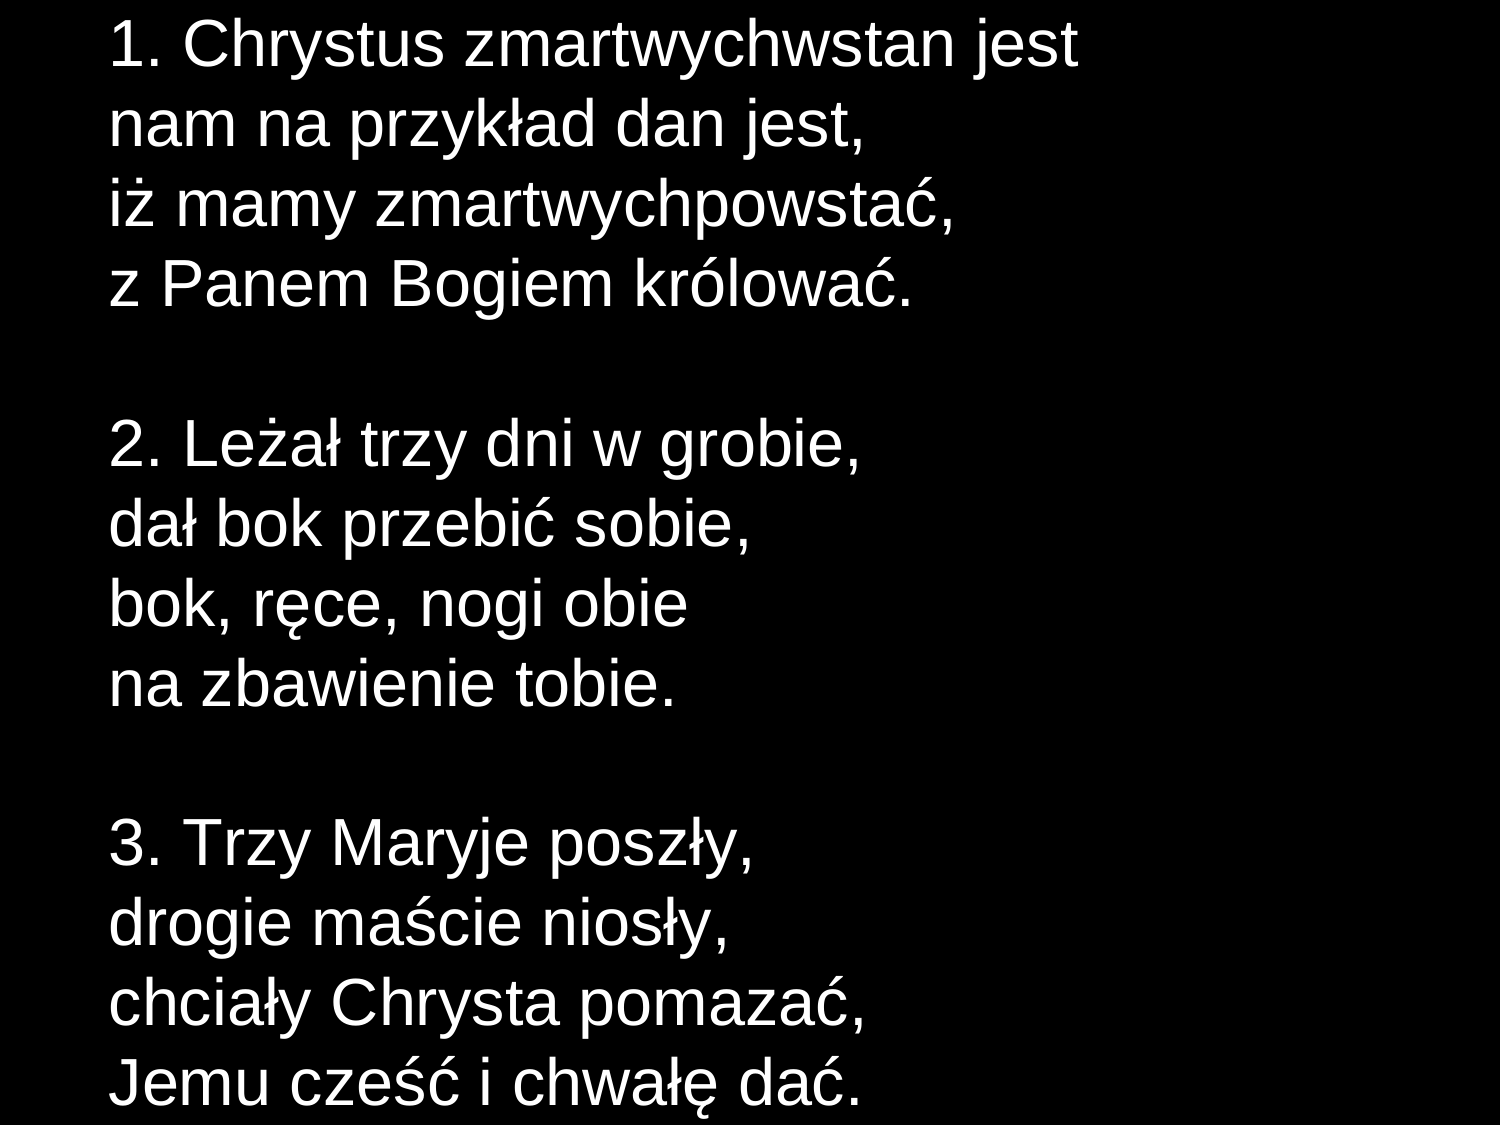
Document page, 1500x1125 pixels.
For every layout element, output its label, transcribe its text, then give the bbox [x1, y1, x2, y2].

text_box ﻿1. Chrystus zmartwychwstan jest nam na przykład dan jest, iż mamy zmartwychpowstać, z Panem Bogiem królować. 2. Leżał trzy dni w grobie, dał bok przebić sobie, bok, ręce, nogi obie na zbawienie tobie. 3. Trzy Maryje poszły, drogie maście niosły, chciały Chrysta pomazać, Jemu cześć i chwałę dać. [93, 0, 1465, 1125]
